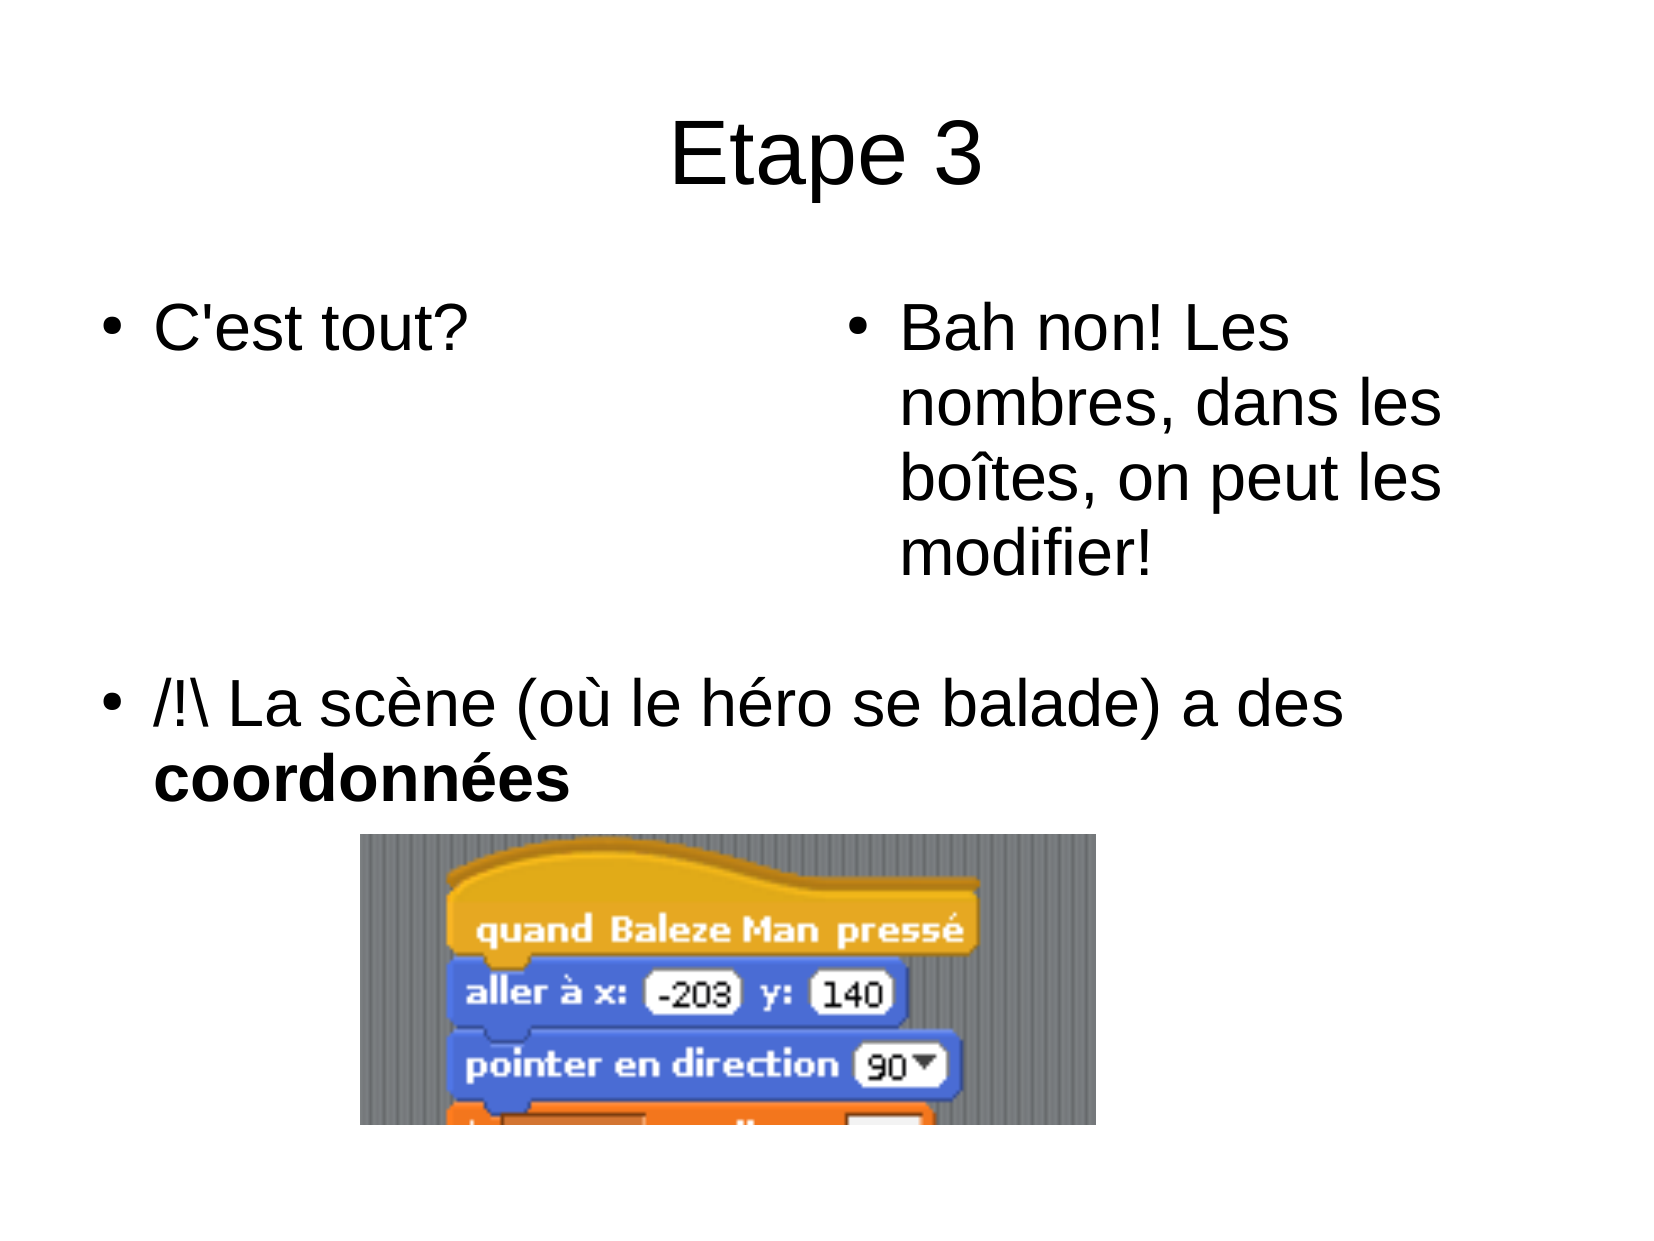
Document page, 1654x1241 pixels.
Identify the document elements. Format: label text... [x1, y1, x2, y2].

list /!\ La scène (où le héro se balade) a des coordonnées [82, 665, 1538, 1009]
list C'est tout? [82, 290, 793, 634]
title Etape 3 [82, 49, 1571, 257]
picture [360, 834, 1096, 1126]
list Bah non! Les nombres, dans les boîtes, on peut les modifier! [828, 290, 1539, 634]
